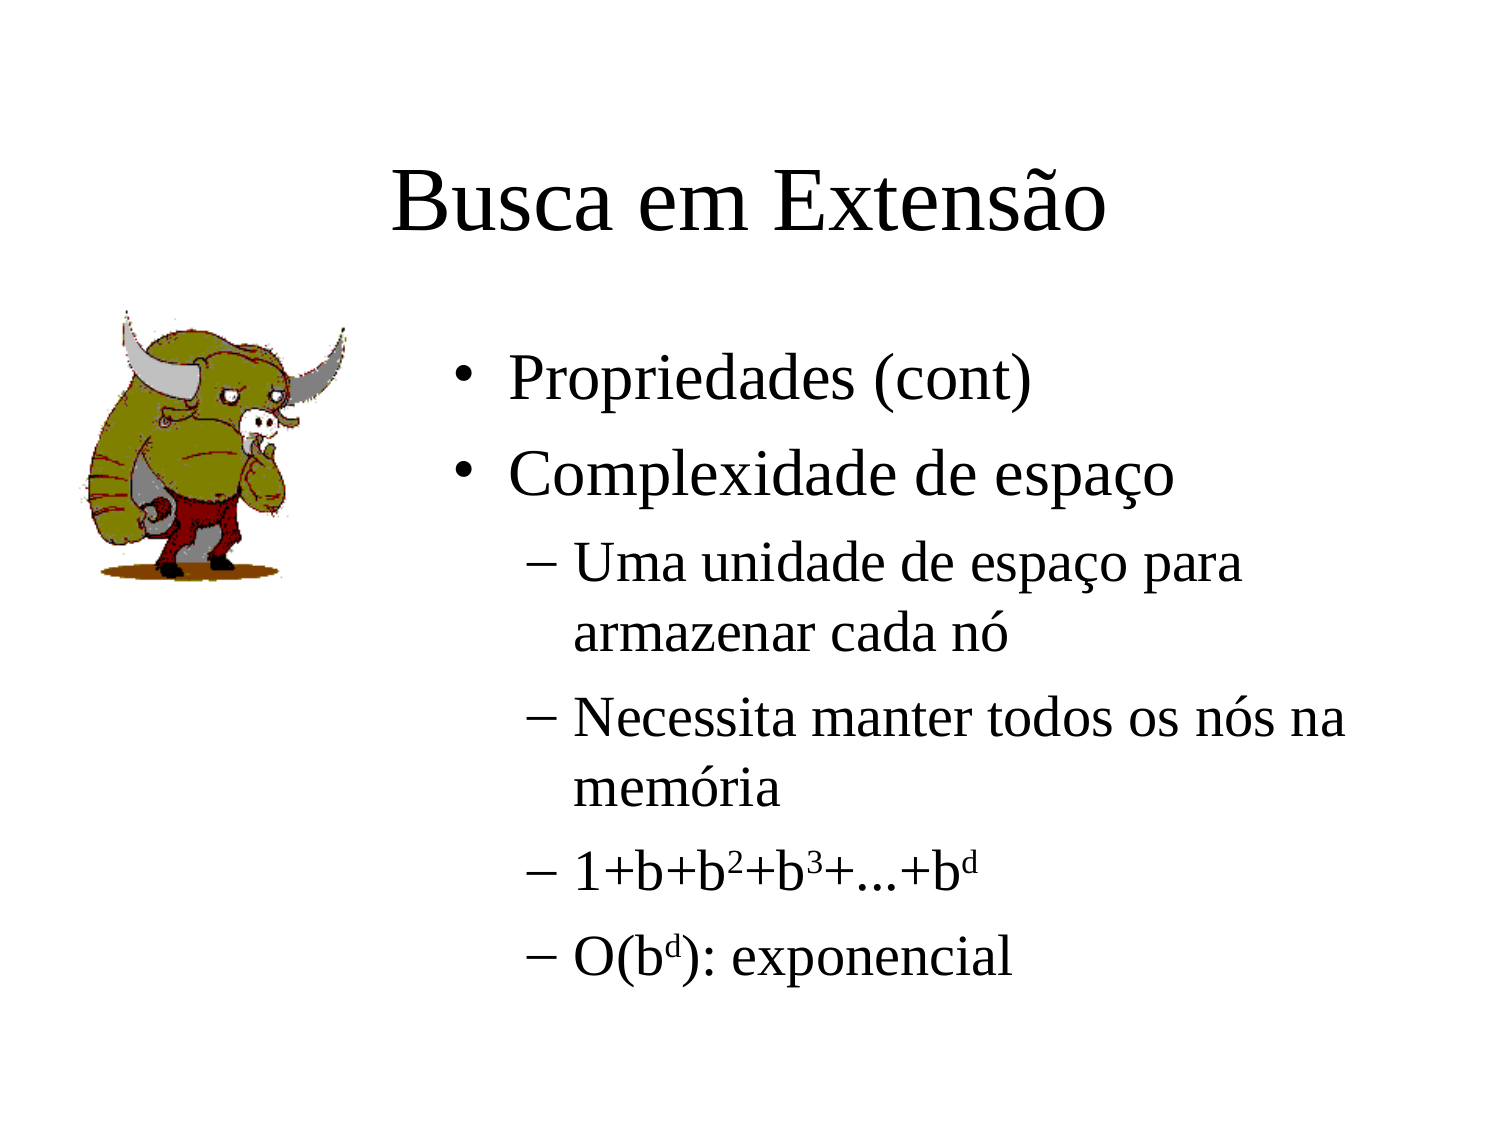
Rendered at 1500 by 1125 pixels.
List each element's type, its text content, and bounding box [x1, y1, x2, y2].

picture [59, 292, 381, 591]
title Busca em Extensão [112, 99, 1388, 288]
list Propriedades (cont) Complexidade de espaço Uma unidade de espaço para armazenar cada nó Necessita manter todos os nós na memória 1+b+b2+b3+...+bd O(bd): exponencial [437, 324, 1447, 1000]
